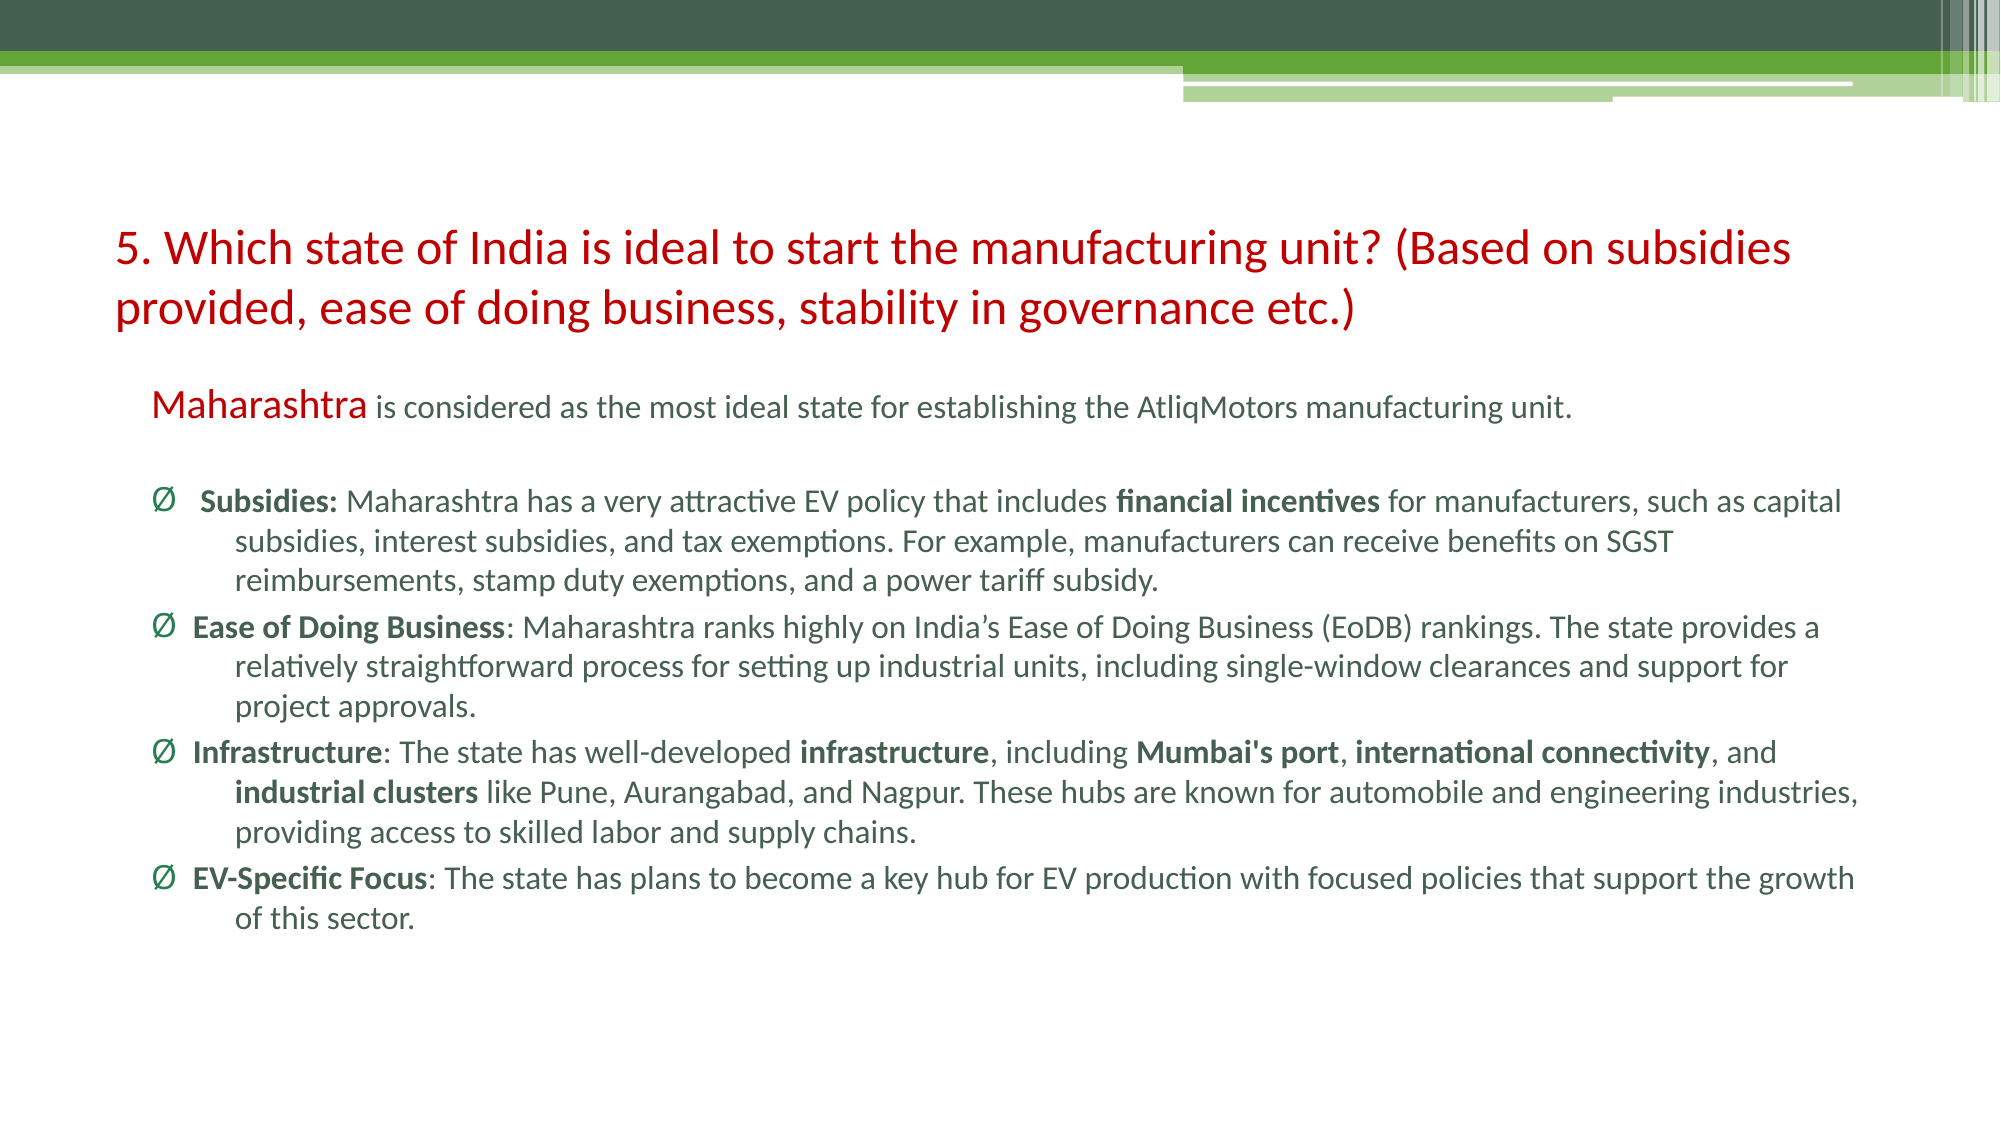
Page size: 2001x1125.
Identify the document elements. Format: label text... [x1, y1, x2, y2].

title 5. Which state of India is ideal to start the manufacturing unit? (Based on subsidies provided, ease of doing business, stability in governance etc.) [99, 187, 1900, 363]
list Maharashtra is considered as the most ideal state for establishing the AtliqMotors manufacturing unit. Subsidies: Maharashtra has a very attractive EV policy that includes financial incentives for manufacturers, such as capital subsidies, interest subsidies, and tax exemptions. For example, manufacturers can receive benefits on SGST reimbursements, stamp duty exemptions, and a power tariff subsidy. Ease of Doing Business: Maharashtra ranks highly on India’s Ease of Doing Business (EoDB) rankings. The state provides a relatively straightforward process for setting up industrial units, including single-window clearances and support for project approvals. Infrastructure: The state has well-developed infrastructure, including Mumbai's port, international connectivity, and industrial clusters like Pune, Aurangabad, and Nagpur. These hubs are known for automobile and engineering industries, providing access to skilled labor and supply chains. EV-Specific Focus: The state has plans to become a key hub for EV production with focused policies that support the growth of this sector. [99, 368, 1900, 1079]
